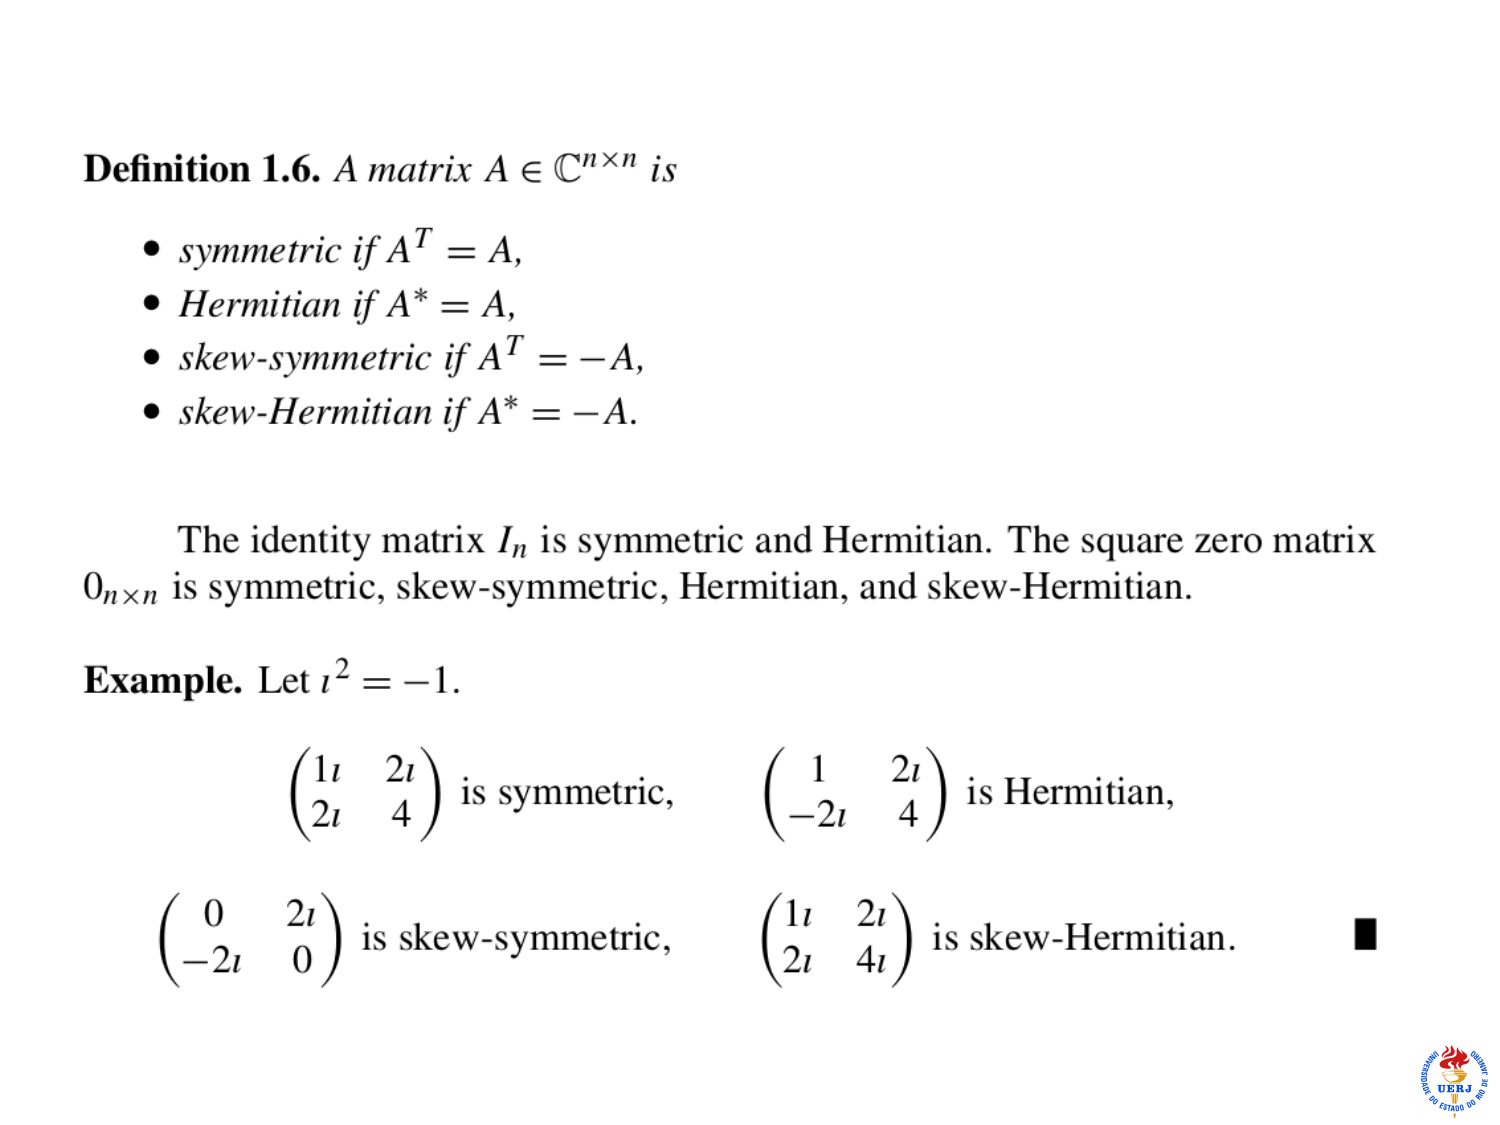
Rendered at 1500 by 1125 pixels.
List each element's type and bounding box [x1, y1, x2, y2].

picture [1421, 1045, 1488, 1118]
picture [12, 114, 1500, 1044]
